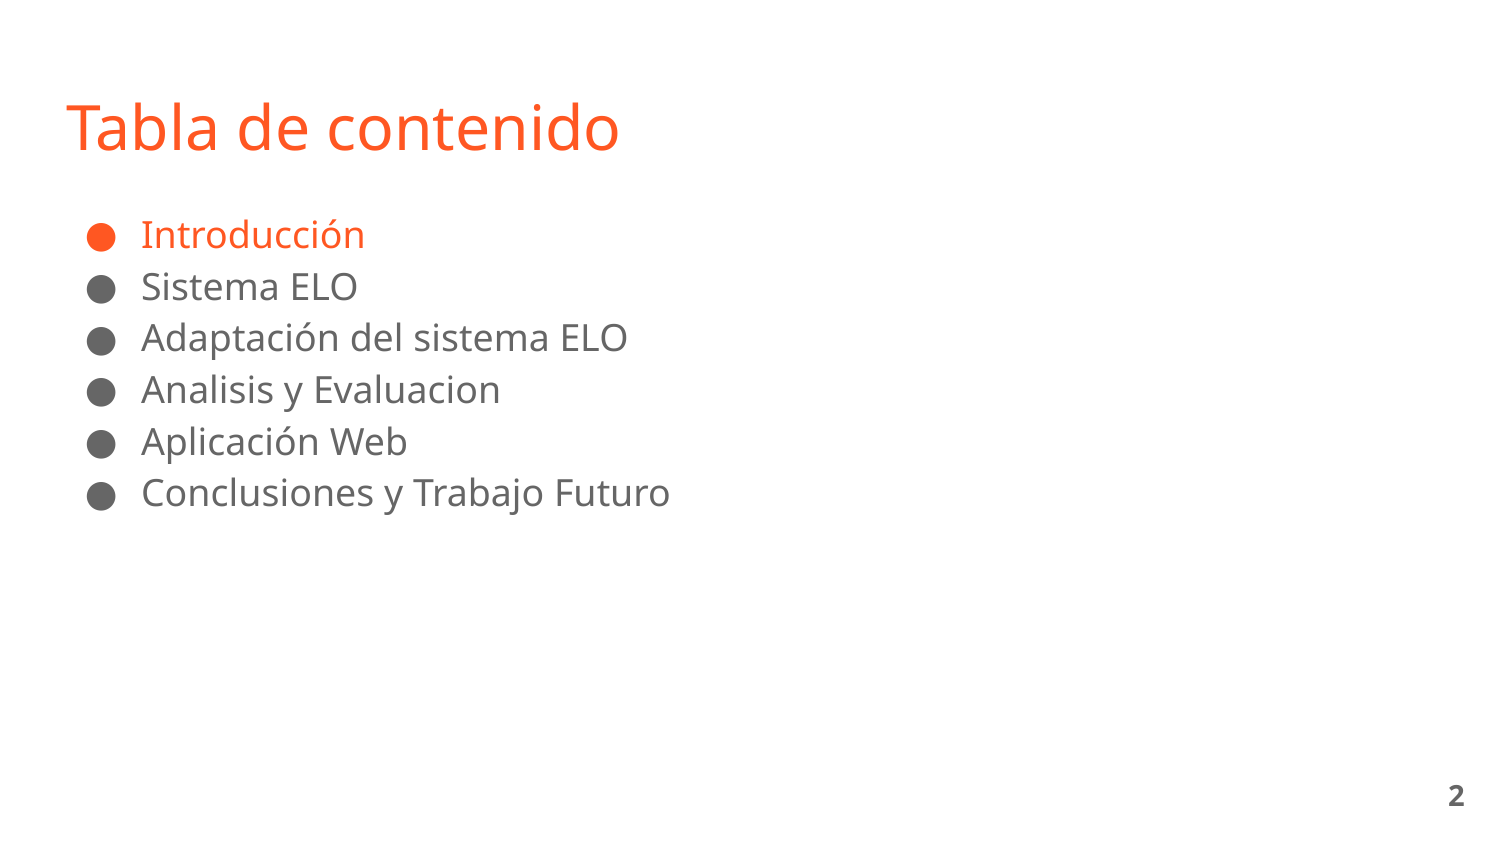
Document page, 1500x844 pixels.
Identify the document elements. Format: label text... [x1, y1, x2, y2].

title Tabla de contenido [51, 72, 1449, 167]
slide_number <number> [1389, 764, 1480, 830]
list Introducción Sistema ELO Adaptación del sistema ELO Analisis y Evaluacion Aplicación Web Conclusiones y Trabajo Futuro [51, 189, 1449, 750]
